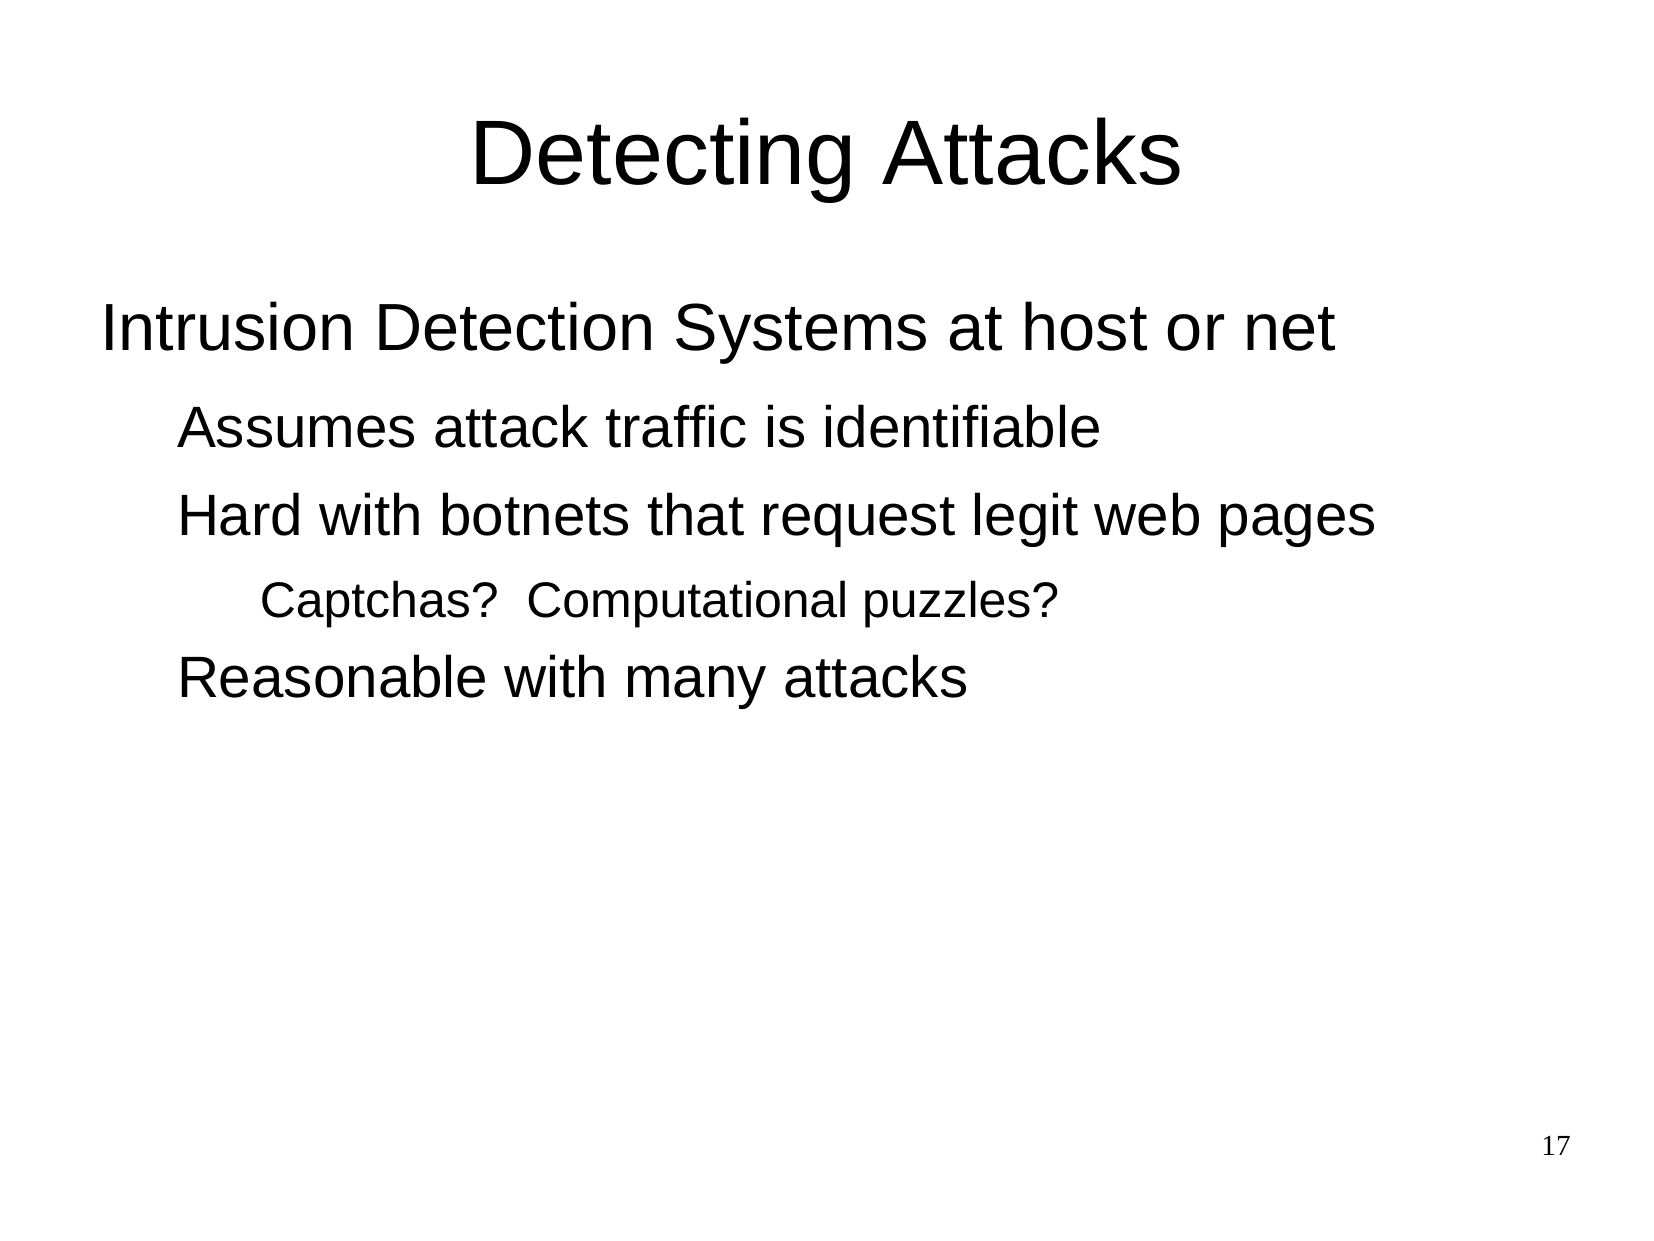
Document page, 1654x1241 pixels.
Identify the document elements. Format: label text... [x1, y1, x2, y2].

list Intrusion Detection Systems at host or net Assumes attack traffic is identifiable Hard with botnets that request legit web pages Captchas? Computational puzzles? Reasonable with many attacks [82, 290, 1571, 1094]
title Detecting Attacks [82, 56, 1571, 250]
